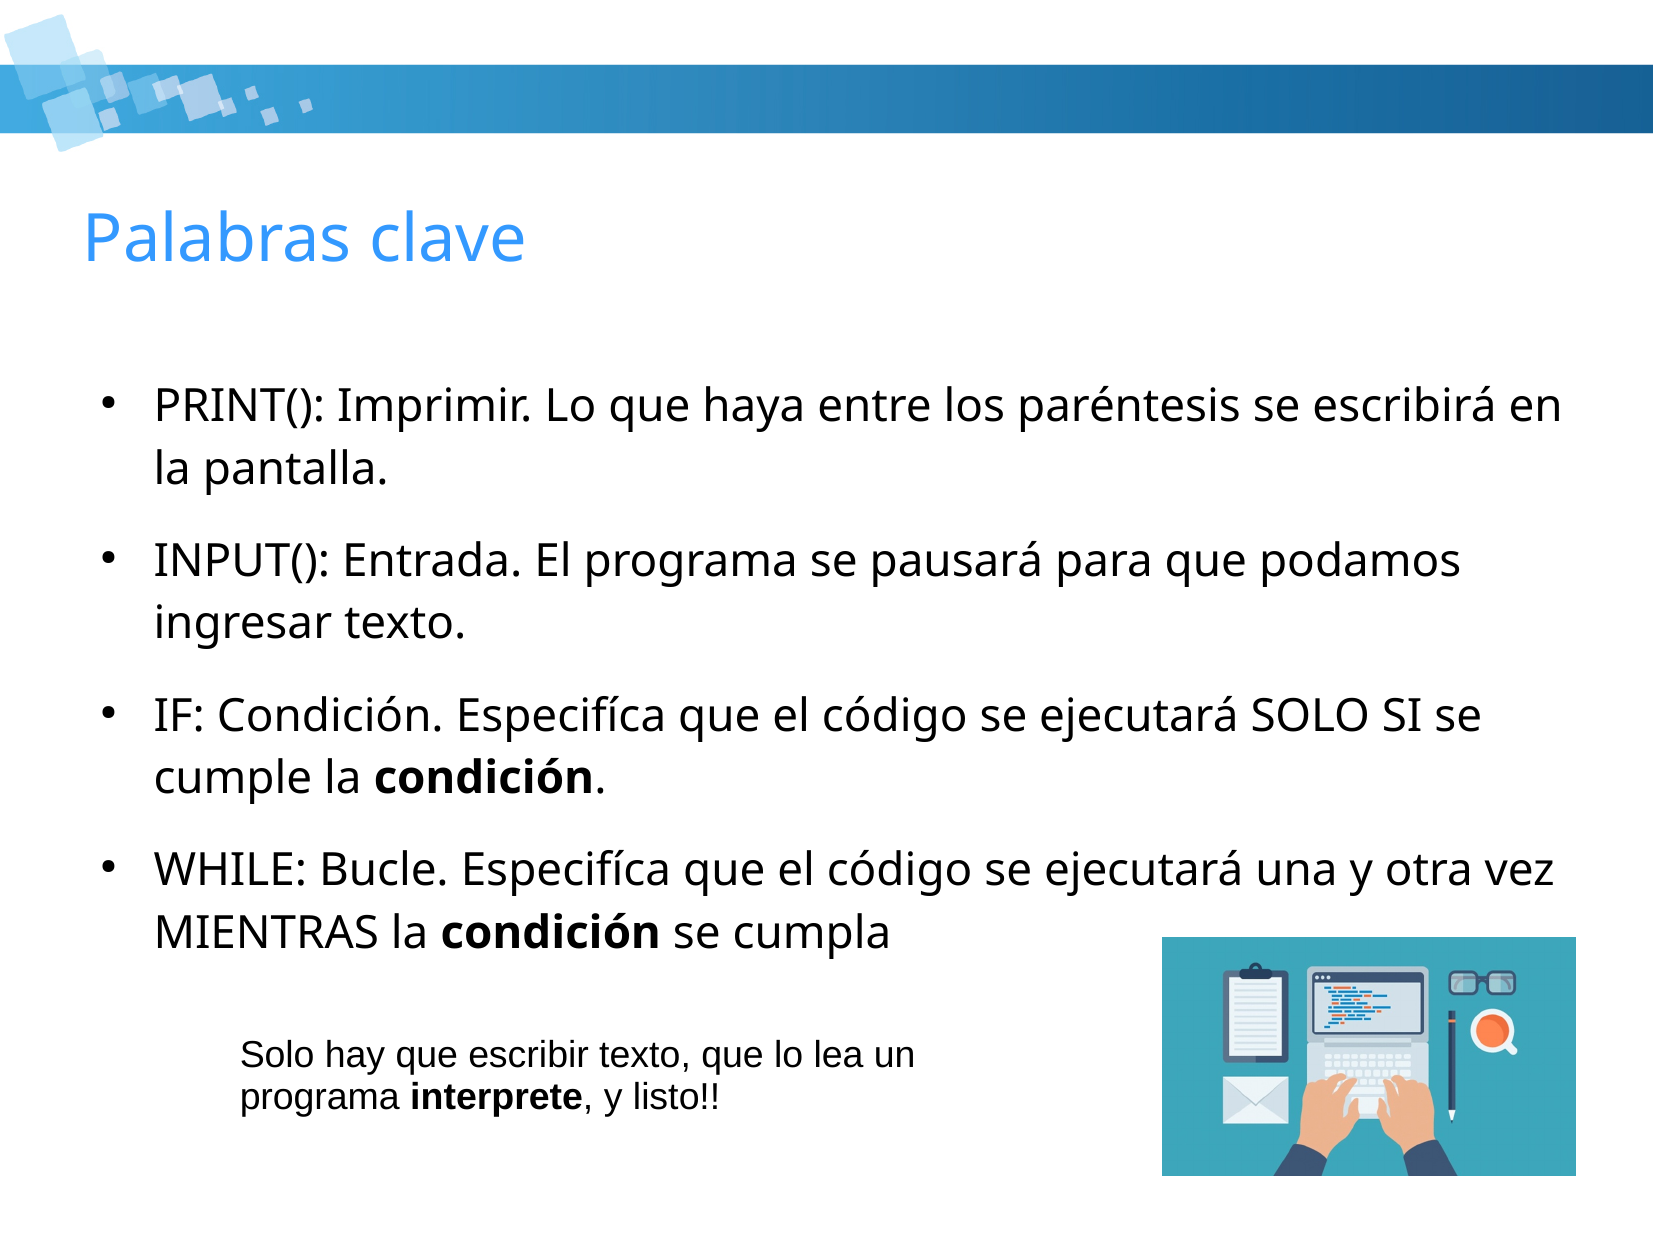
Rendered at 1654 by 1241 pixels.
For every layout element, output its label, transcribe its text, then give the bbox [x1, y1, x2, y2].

list PRINT(): Imprimir. Lo que haya entre los paréntesis se escribirá en la pantalla. INPUT(): Entrada. El programa se pausará para que podamos ingresar texto. IF: Condición. Especifíca que el código se ejecutará SOLO SI se cumple la condición. WHILE: Bucle. Especifíca que el código se ejecutará una y otra vez MIENTRAS la condición se cumpla [82, 372, 1571, 1093]
picture [0, 0, 1653, 1238]
text_box Solo hay que escribir texto, que lo lea un programa interprete, y listo!! [225, 1026, 1051, 1163]
title Palabras clave [82, 132, 1571, 340]
